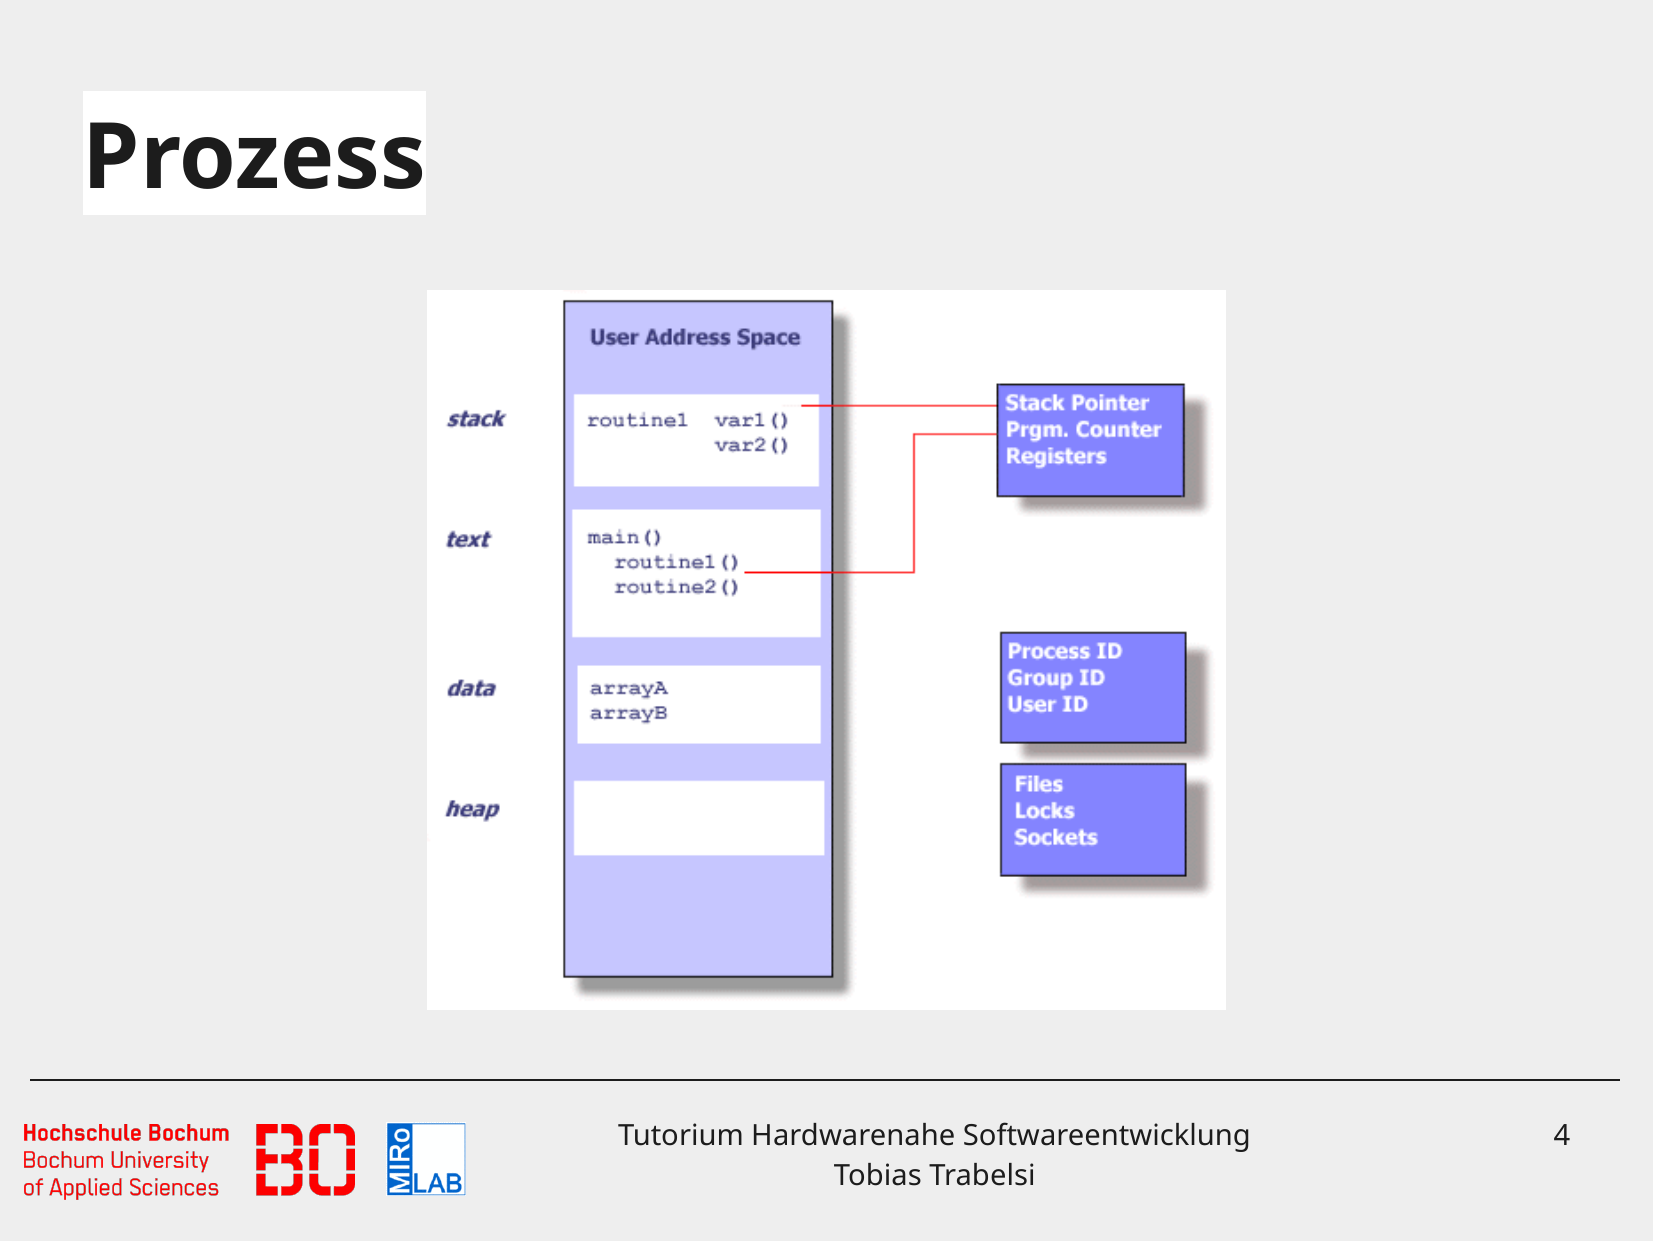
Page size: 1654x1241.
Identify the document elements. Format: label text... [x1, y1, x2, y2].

title Prozess [82, 49, 1561, 257]
picture [24, 1124, 355, 1200]
picture [427, 290, 1226, 1010]
picture [386, 1122, 466, 1196]
